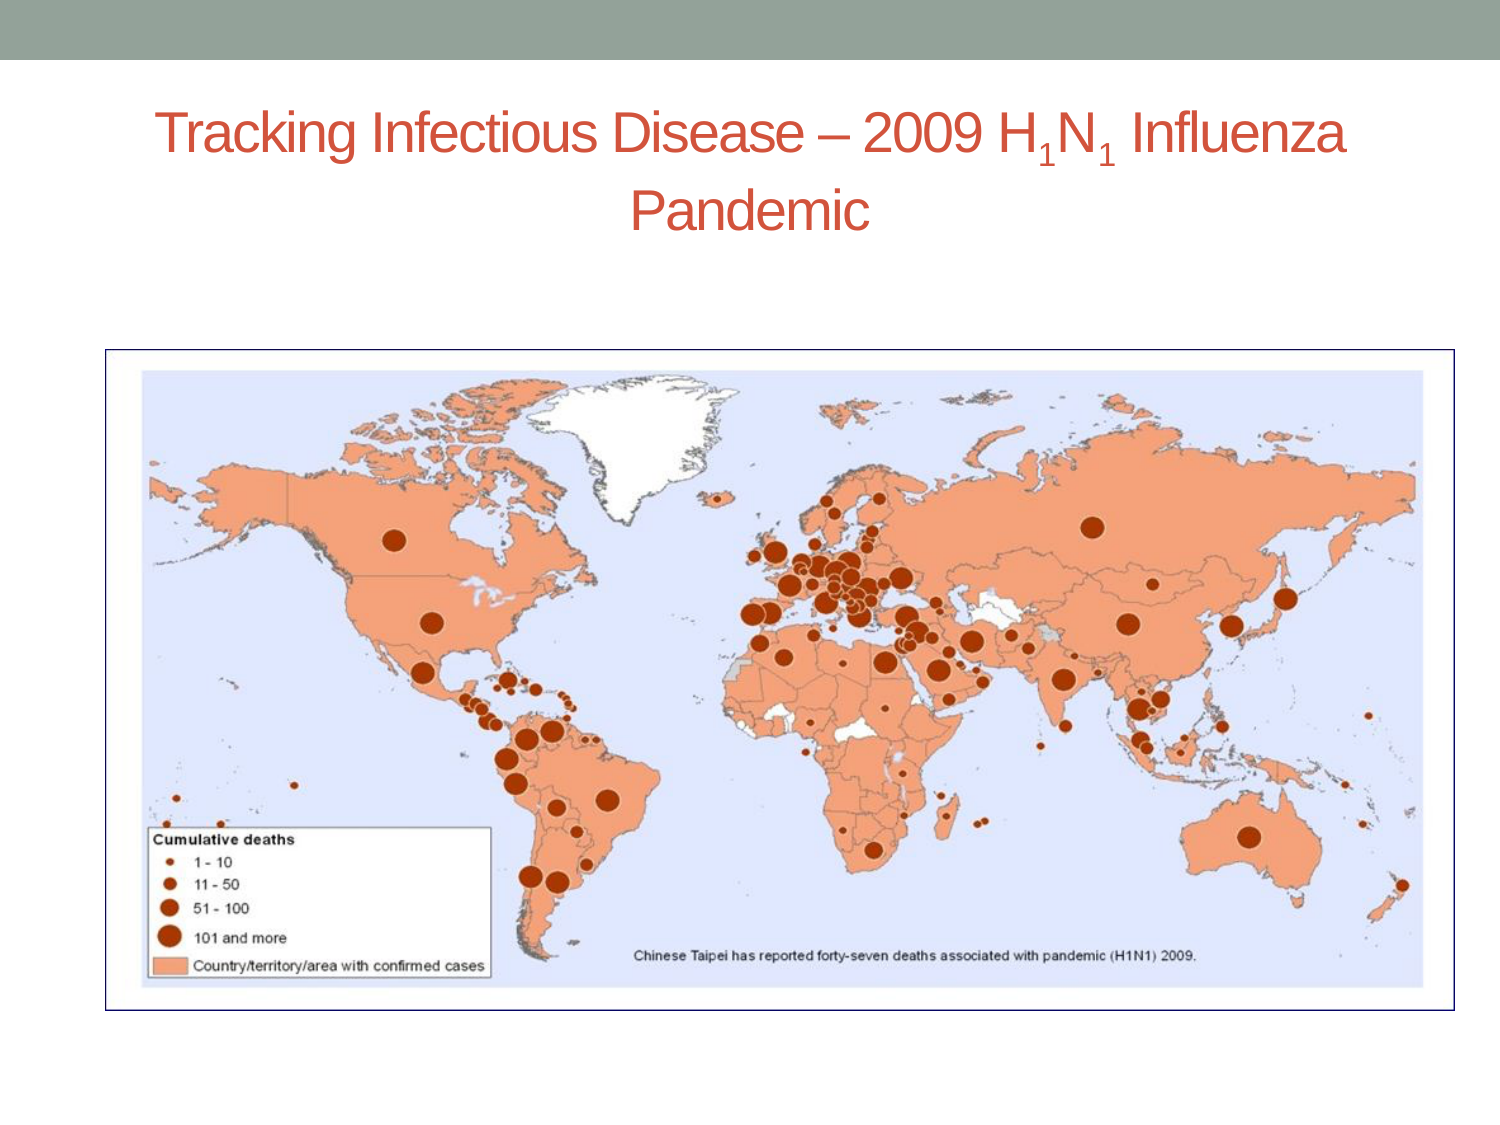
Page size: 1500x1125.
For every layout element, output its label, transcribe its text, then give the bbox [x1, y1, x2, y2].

picture [105, 280, 1455, 1081]
title Tracking Infectious Disease – 2009 H1N1 Influenza Pandemic [75, 87, 1425, 250]
